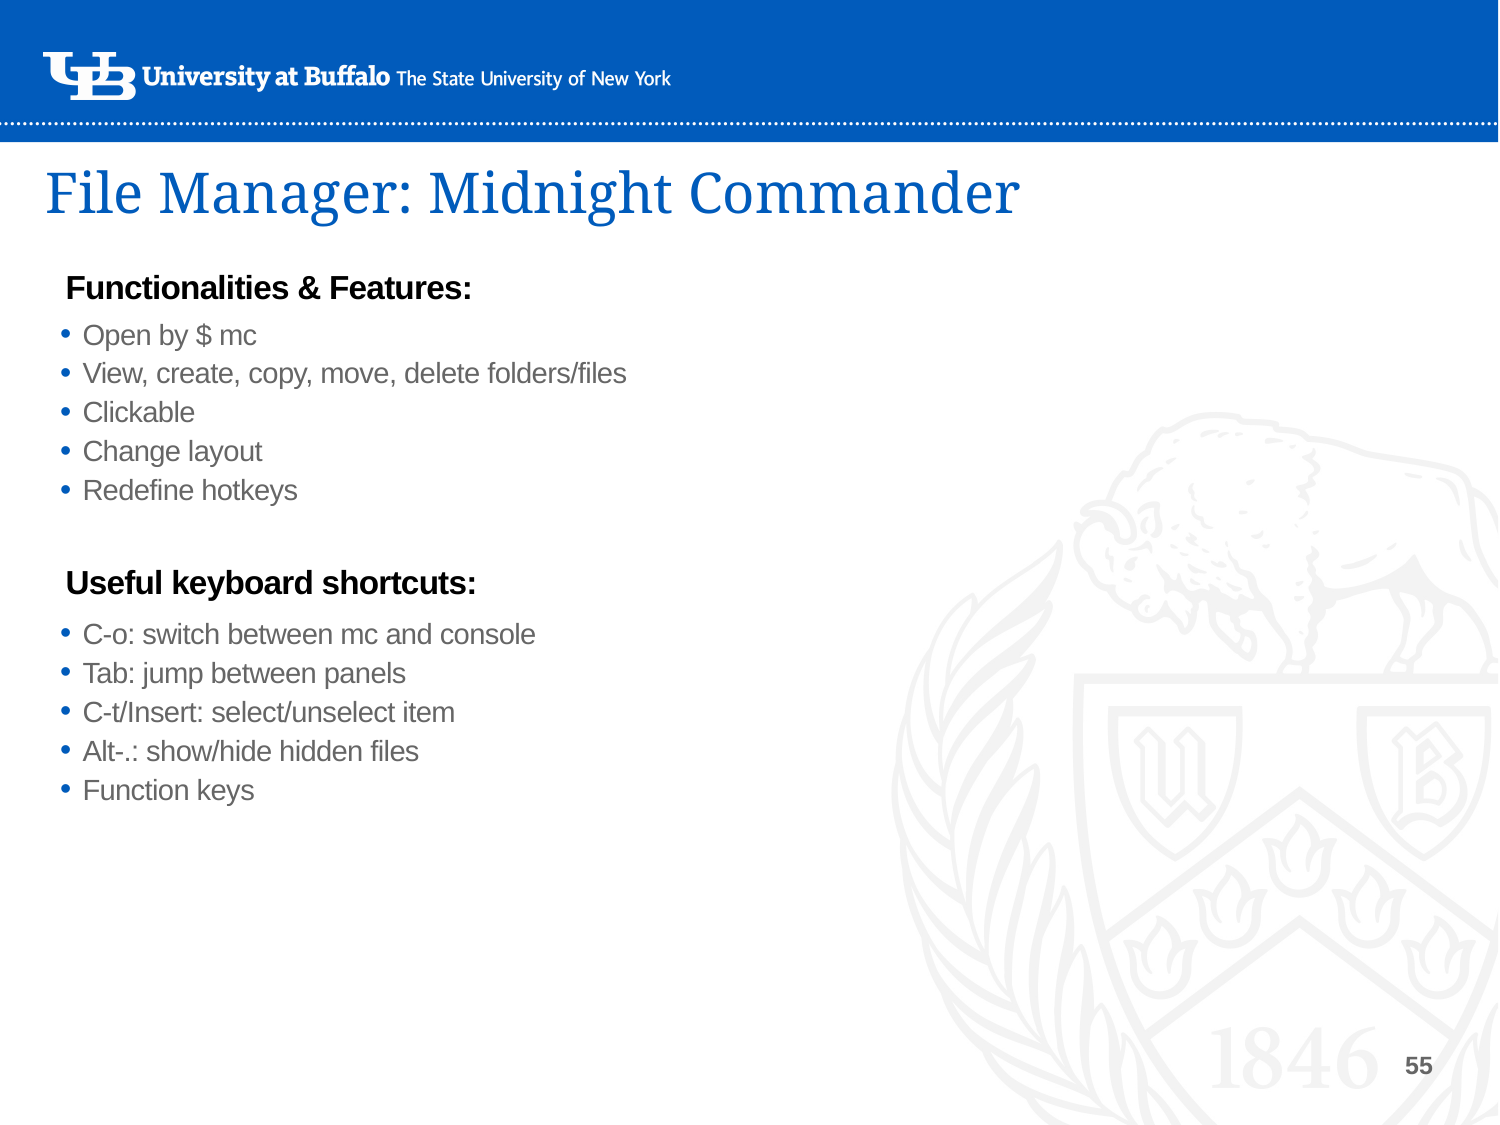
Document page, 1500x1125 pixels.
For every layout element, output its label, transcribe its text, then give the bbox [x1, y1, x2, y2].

list C-o: switch between mc and console Tab: jump between panels C-t/Insert: select/unselect item Alt-.: show/hide hidden files Function keys [30, 612, 976, 799]
picture [0, 0, 1499, 1125]
text_box Useful keyboard shortcuts: [50, 557, 586, 610]
list Open by $ mc View, create, copy, move, delete folders/files Clickable Change layout Redefine hotkeys [30, 313, 976, 499]
title File Manager: Midnight Commander [30, 153, 1387, 233]
text_box Functionalities & Features: [50, 261, 586, 313]
